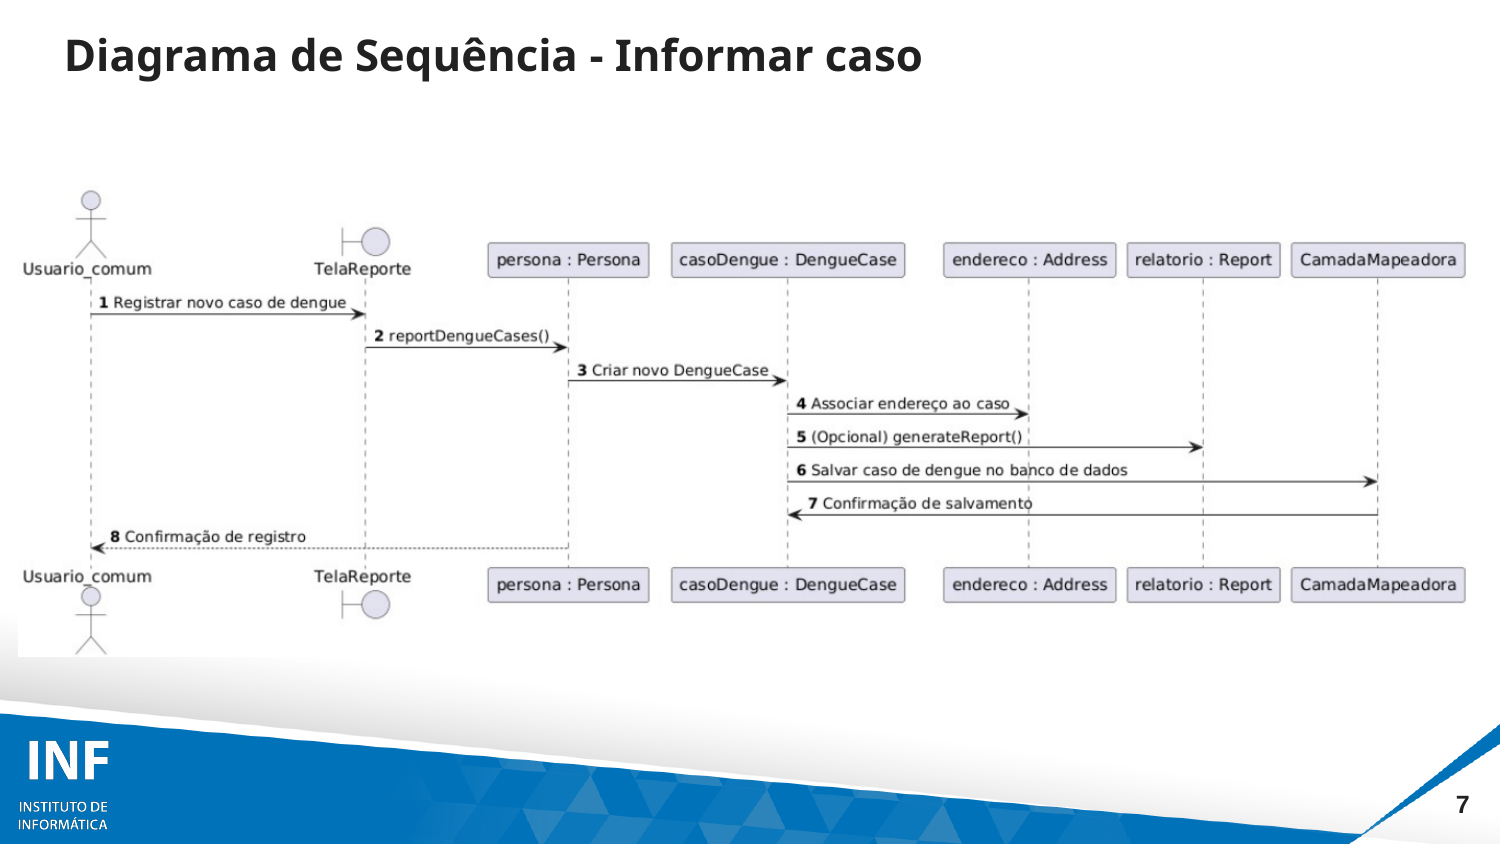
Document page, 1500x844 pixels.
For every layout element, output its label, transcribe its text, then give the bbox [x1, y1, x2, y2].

slide_number <number> [1394, 771, 1485, 837]
picture [0, 0, 1500, 844]
title Diagrama de Sequência - Informar caso [48, 12, 1439, 89]
